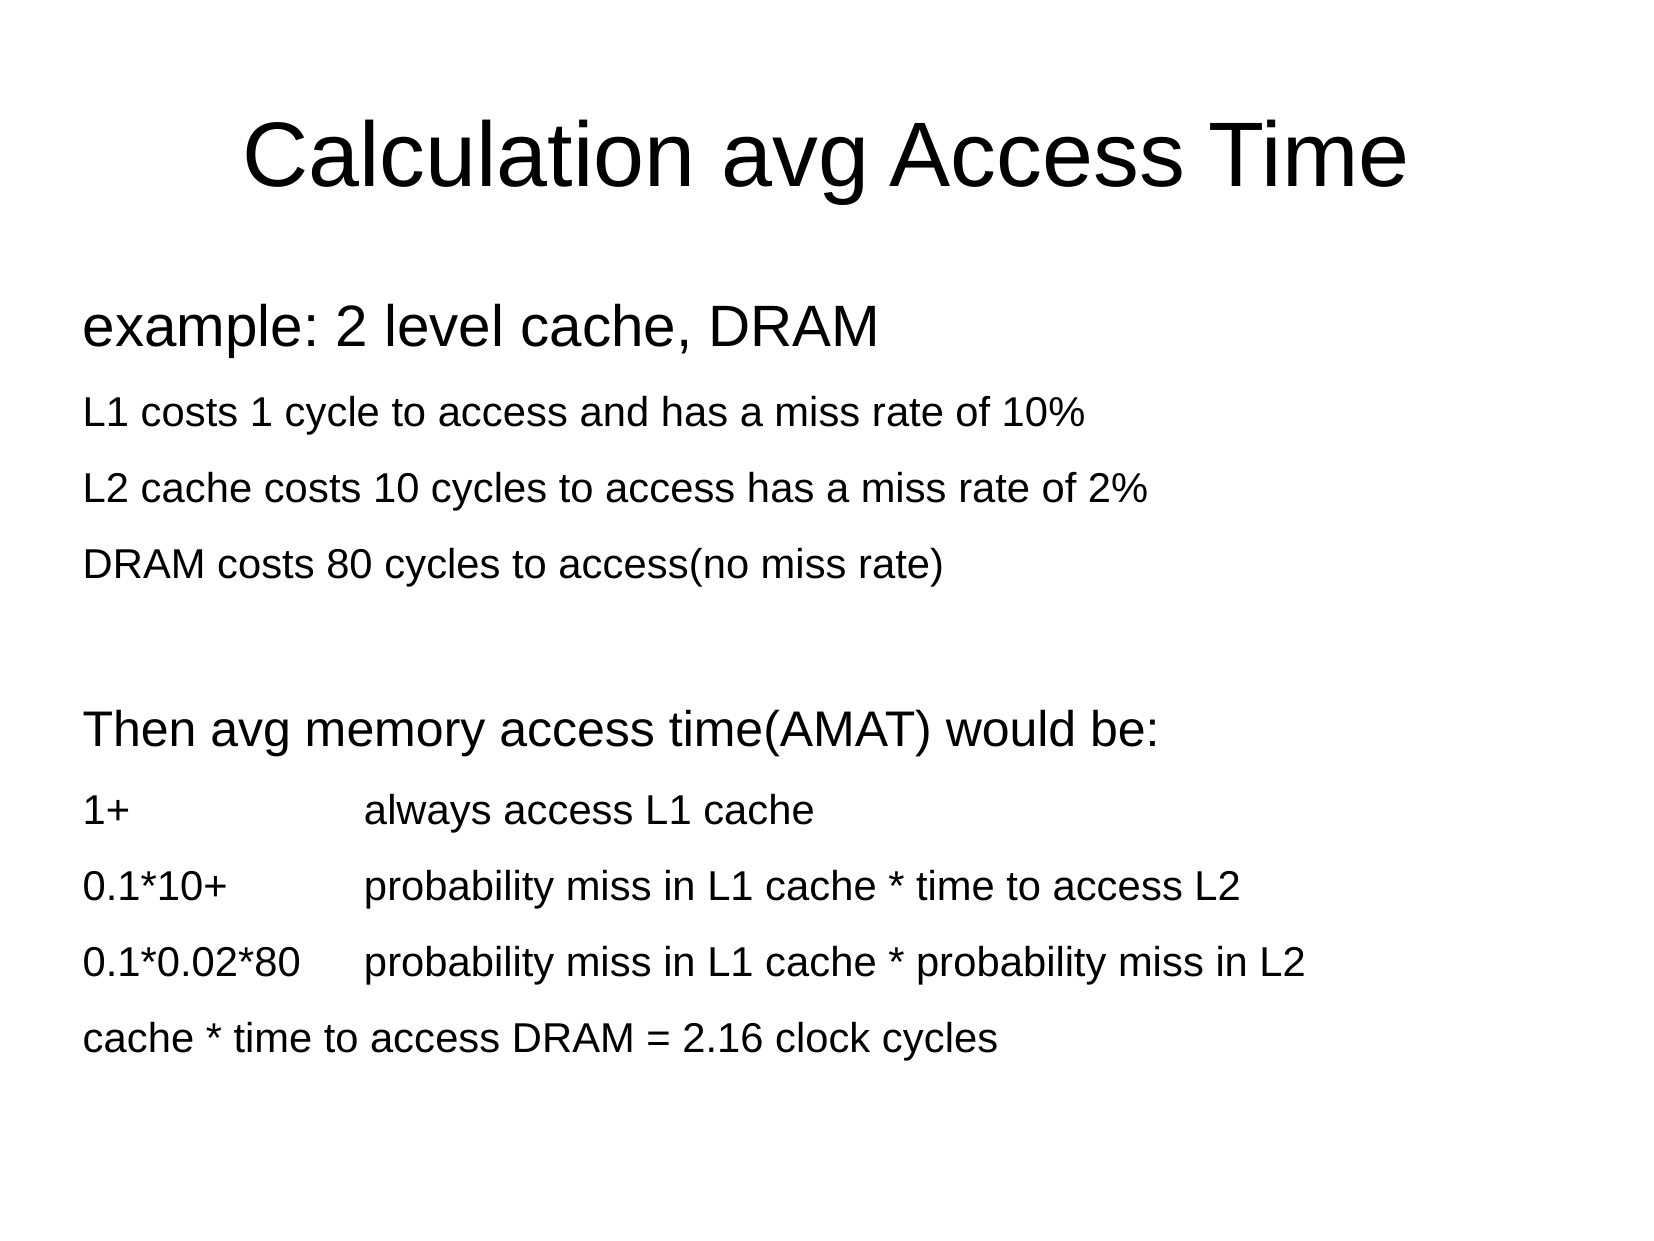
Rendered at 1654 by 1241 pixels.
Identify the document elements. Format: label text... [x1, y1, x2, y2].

title Calculation avg Access Time [82, 49, 1571, 257]
list example: 2 level cache, DRAM L1 costs 1 cycle to access and has a miss rate of 10% L2 cache costs 10 cycles to access has a miss rate of 2% DRAM costs 80 cycles to access(no miss rate) Then avg memory access time(AMAT) would be: 1+ always access L1 cache 0.1*10+ probability miss in L1 cache * time to access L2 0.1*0.02*80 probability miss in L1 cache * probability miss in L2 cache * time to access DRAM = 2.16 clock cycles [82, 290, 1571, 1183]
